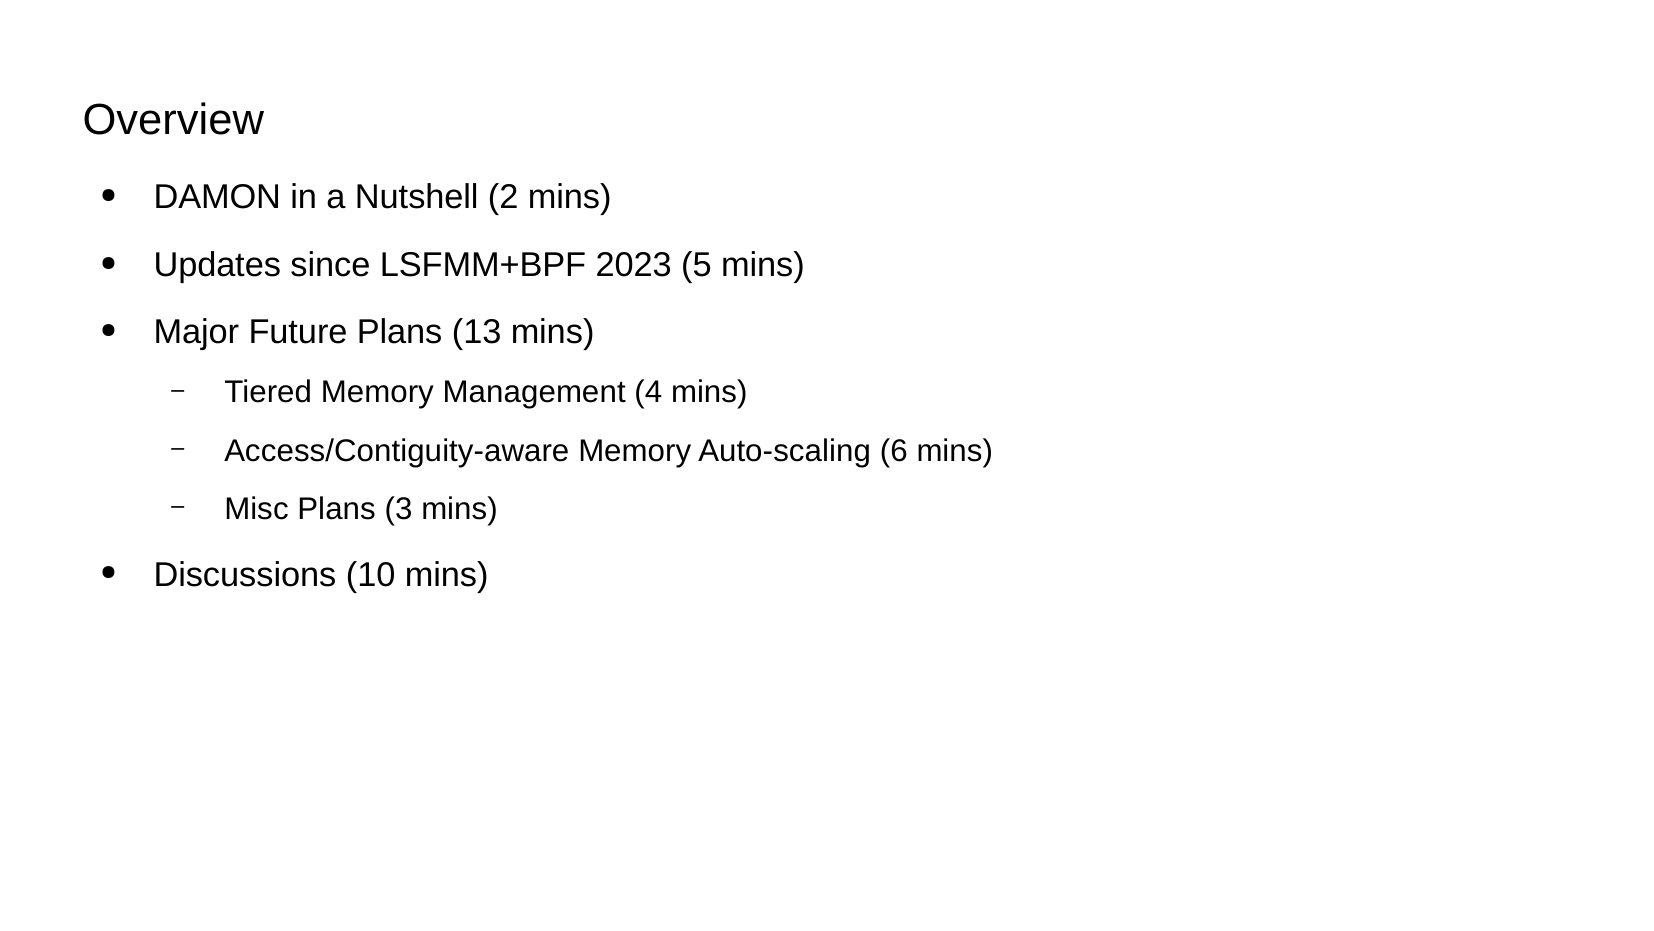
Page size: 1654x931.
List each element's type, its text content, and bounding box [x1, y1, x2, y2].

title Overview [82, 81, 1571, 157]
list DAMON in a Nutshell (2 mins) Updates since LSFMM+BPF 2023 (5 mins) Major Future Plans (13 mins) Tiered Memory Management (4 mins) Access/Contiguity-aware Memory Auto-scaling (6 mins) Misc Plans (3 mins) Discussions (10 mins) [82, 177, 1571, 833]
